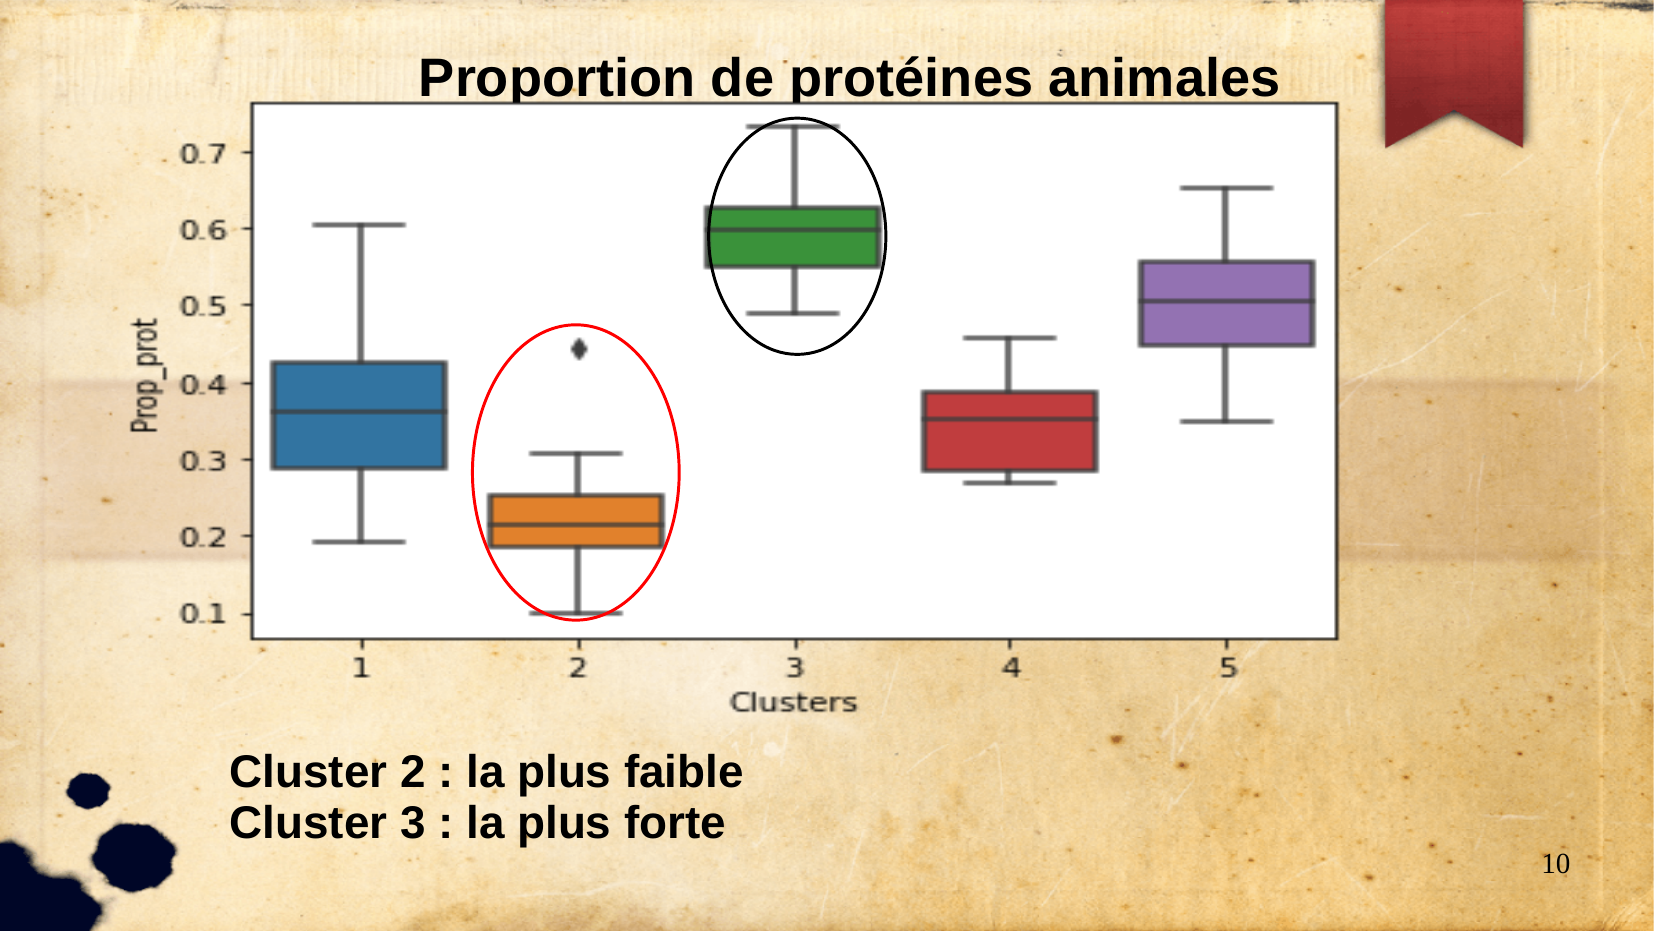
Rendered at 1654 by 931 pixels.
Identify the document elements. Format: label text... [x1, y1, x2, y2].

title Proportion de protéines animales [106, 0, 1595, 156]
subtitle Cluster 2 : la plus faible Cluster 3 : la plus forte [76, 620, 1565, 931]
picture [0, 0, 1654, 931]
